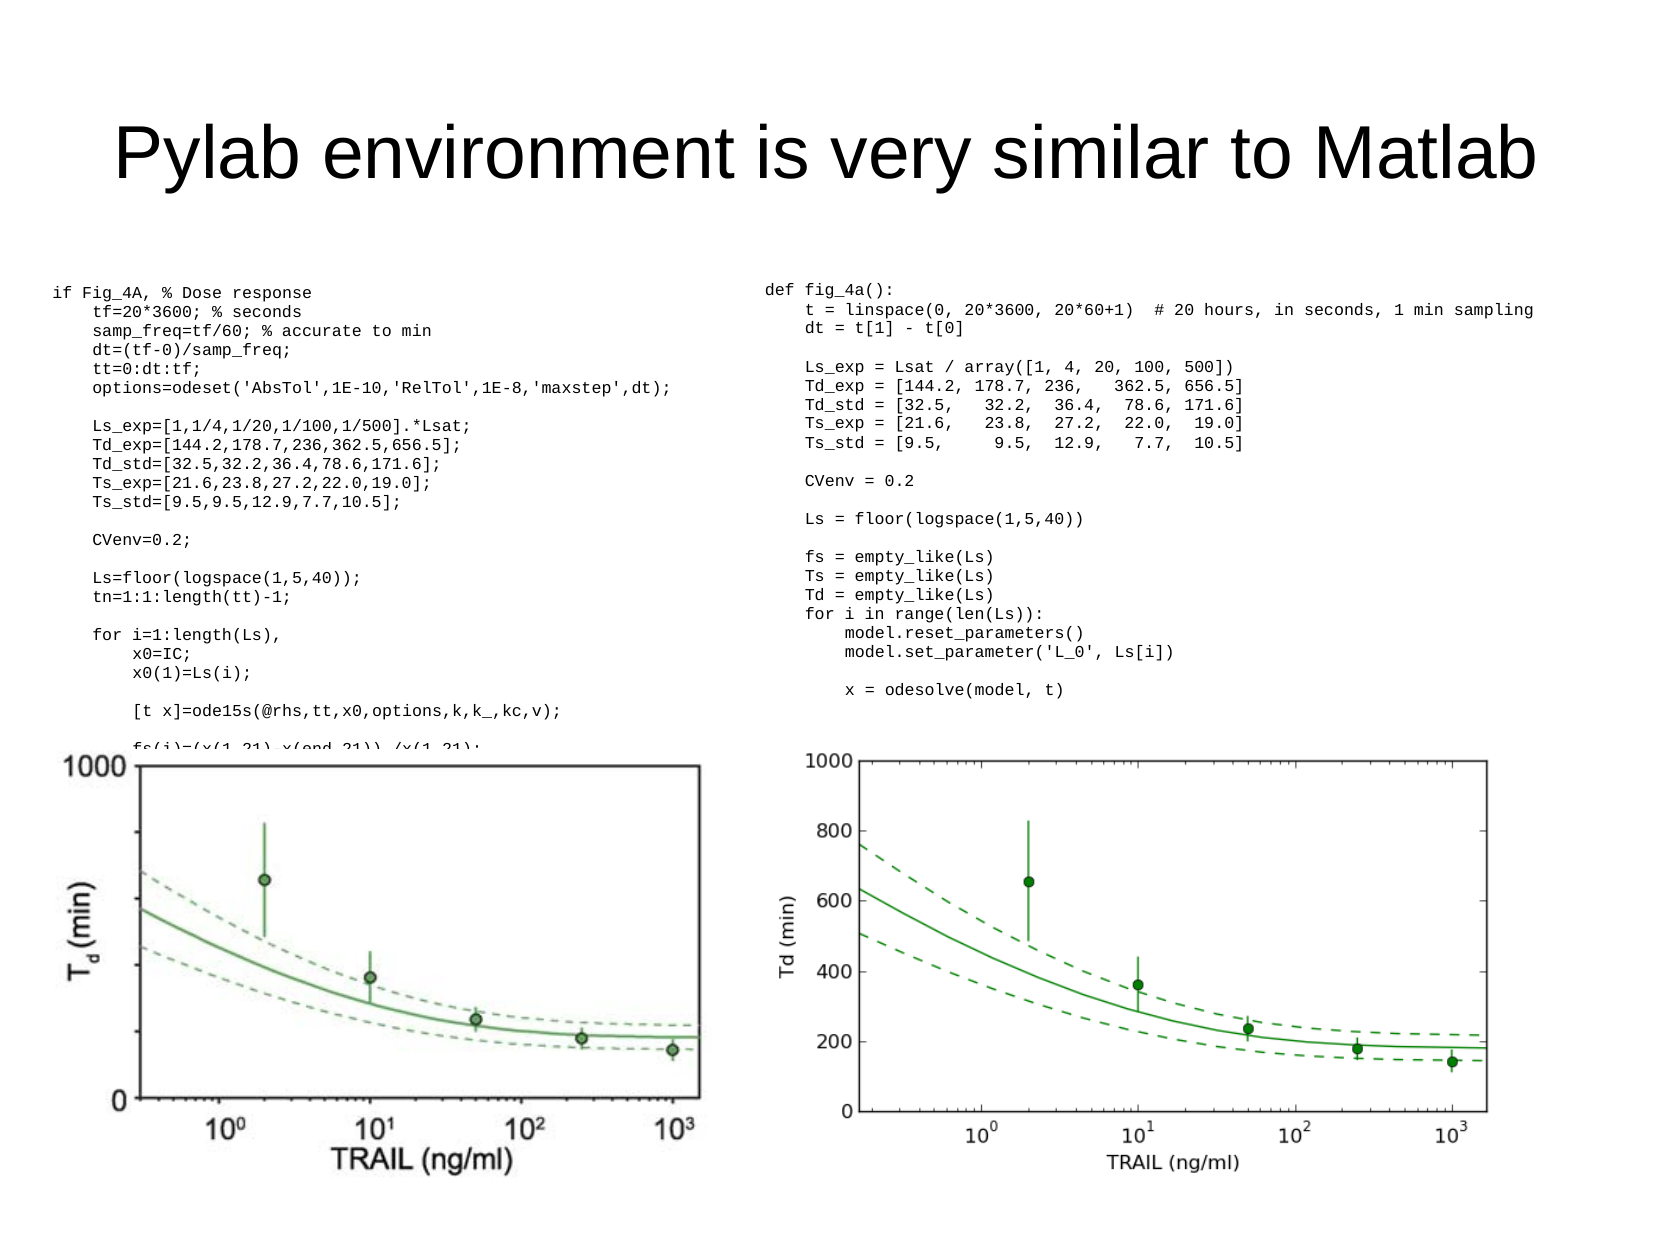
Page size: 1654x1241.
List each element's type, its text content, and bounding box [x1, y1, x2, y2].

picture [758, 712, 1567, 1201]
title Pylab environment is very similar to Matlab [82, 56, 1571, 250]
picture [53, 749, 713, 1196]
text_box if Fig_4A, % Dose response tf=20*3600; % seconds samp_freq=tf/60; % accurate to min dt=(tf-0)/samp_freq; tt=0:dt:tf; options=odeset('AbsTol',1E-10,'RelTol',1E-8,'maxstep',dt); Ls_exp=[1,1/4,1/20,1/100,1/500].*Lsat; Td_exp=[144.2,178.7,236,362.5,656.5]; Td_std=[32.5,32.2,36.4,78.6,171.6]; Ts_exp=[21.6,23.8,27.2,22.0,19.0]; Ts_std=[9.5,9.5,12.9,7.7,10.5]; CVenv=0.2; Ls=floor(logspace(1,5,40)); tn=1:1:length(tt)-1; for i=1:length(Ls), x0=IC; x0(1)=Ls(i); [t x]=ode15s(@rhs,tt,x0,options,k,k_,kc,v); fs(i)=(x(1,21)-x(end,21))./x(1,21); dP=60.*( x(tn(:),21) -x(tn(:)+1,21) )./(dt*x(1,21)); % min [dPmax,ttn]=max(dP); Ts(i)=1/dPmax; % min Td(i)=tt(ttn)./60; % min end, plot(Ls./Lfactor,Td,'g-',... Ls./Lfactor,(1-CVenv)*Td,... 'b-',Ls./Lfactor,(1+CVenv)*Td), plot(Ls_exp./Lfactor,Td_exp,'go'), for i=1:length(Td_std), line([Ls_exp(i),Ls_exp(i)]./Lfactor,... [Td_exp(i)-Td_std(i),Td_exp(i)+Td_std(i)],... 'color','g'), end, ylabel('Td (min)'), xlabel('TRAIL (ng/ml)'), set(gca,'XScale','log'), axis([min(Ls)./Lfactor,max(Ls)./Lfactor,0,1000]), [37, 276, 758, 1184]
text_box def fig_4a(): t = linspace(0, 20*3600, 20*60+1) # 20 hours, in seconds, 1 min sampling dt = t[1] - t[0] Ls_exp = Lsat / array([1, 4, 20, 100, 500]) Td_exp = [144.2, 178.7, 236, 362.5, 656.5] Td_std = [32.5, 32.2, 36.4, 78.6, 171.6] Ts_exp = [21.6, 23.8, 27.2, 22.0, 19.0] Ts_std = [9.5, 9.5, 12.9, 7.7, 10.5] CVenv = 0.2 Ls = floor(logspace(1,5,40)) fs = empty_like(Ls) Ts = empty_like(Ls) Td = empty_like(Ls) for i in range(len(Ls)): model.reset_parameters() model.set_parameter('L_0', Ls[i]) x = odesolve(model, t) fs[i] = (x['PARP'][0] - x['PARP'][-1]) / x['PARP'][0] dP = 60 * (x['PARP'][:-1] - x['PARP'][1:]) / (dt * x['PARP'][0]) # mins ttn = argmax(dP) dPmax = dP[ttn] Ts[i] = 1 / dPmax # minutes Td[i] = t[ttn] / 60 # minutes figure() plot(Ls/Lfactor, Td, 'g-', Ls/Lfactor, (1-CVenv)*Td, 'g--', Ls/Lfactor,\ (1+CVenv)*Td, 'g--') errorbar(Ls_exp/Lfactor, Td_exp, Td_std, None, 'go', capsize=0), ylabel('Td (min)'), xlabel('TRAIL (ng/ml)'), a = gca() a.set_xscale('log') a.set_xlim((min(Ls) / Lfactor, max(Ls) / Lfactor)) a.set_ylim((0, 1000)) [750, 274, 1582, 1051]
